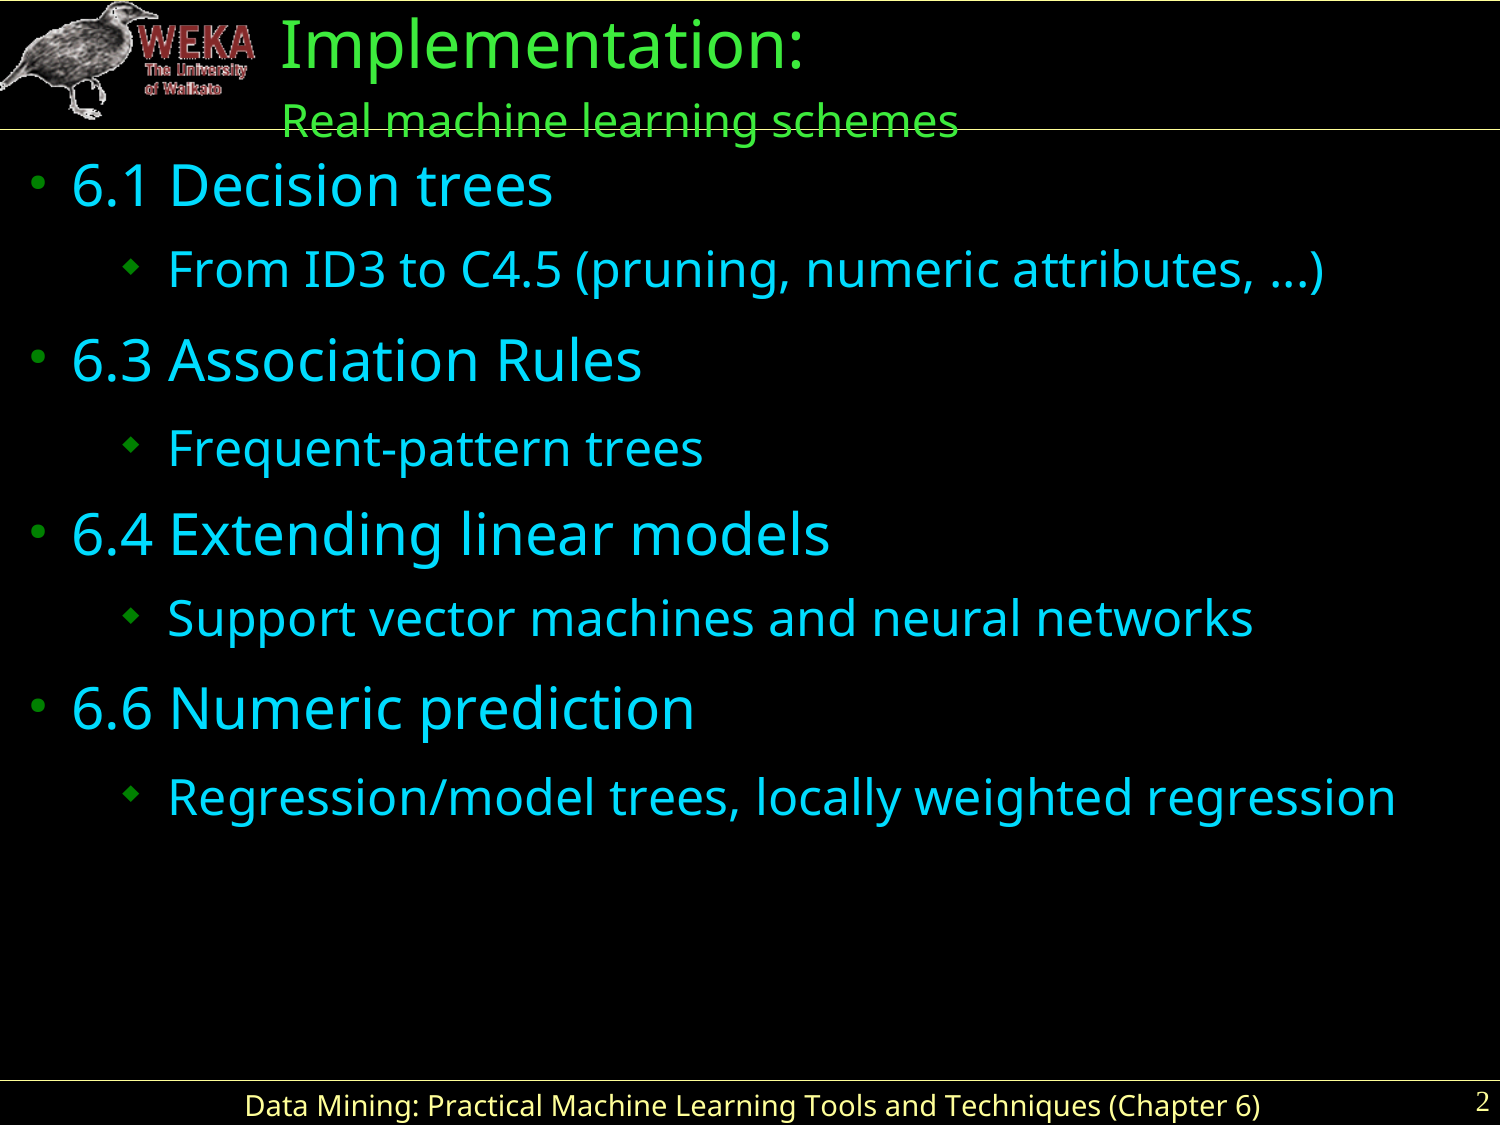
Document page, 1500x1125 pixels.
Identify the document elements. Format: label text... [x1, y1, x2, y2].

list 6.1 Decision trees From ID3 to C4.5 (pruning, numeric attributes, ...) 6.3 Association Rules Frequent-pattern trees 6.4 Extending linear models Support vector machines and neural networks 6.6 Numeric prediction Regression/model trees, locally weighted regression [13, 136, 1495, 1115]
picture [0, 1, 265, 129]
title Implementation: Real machine learning schemes [265, 0, 1500, 151]
